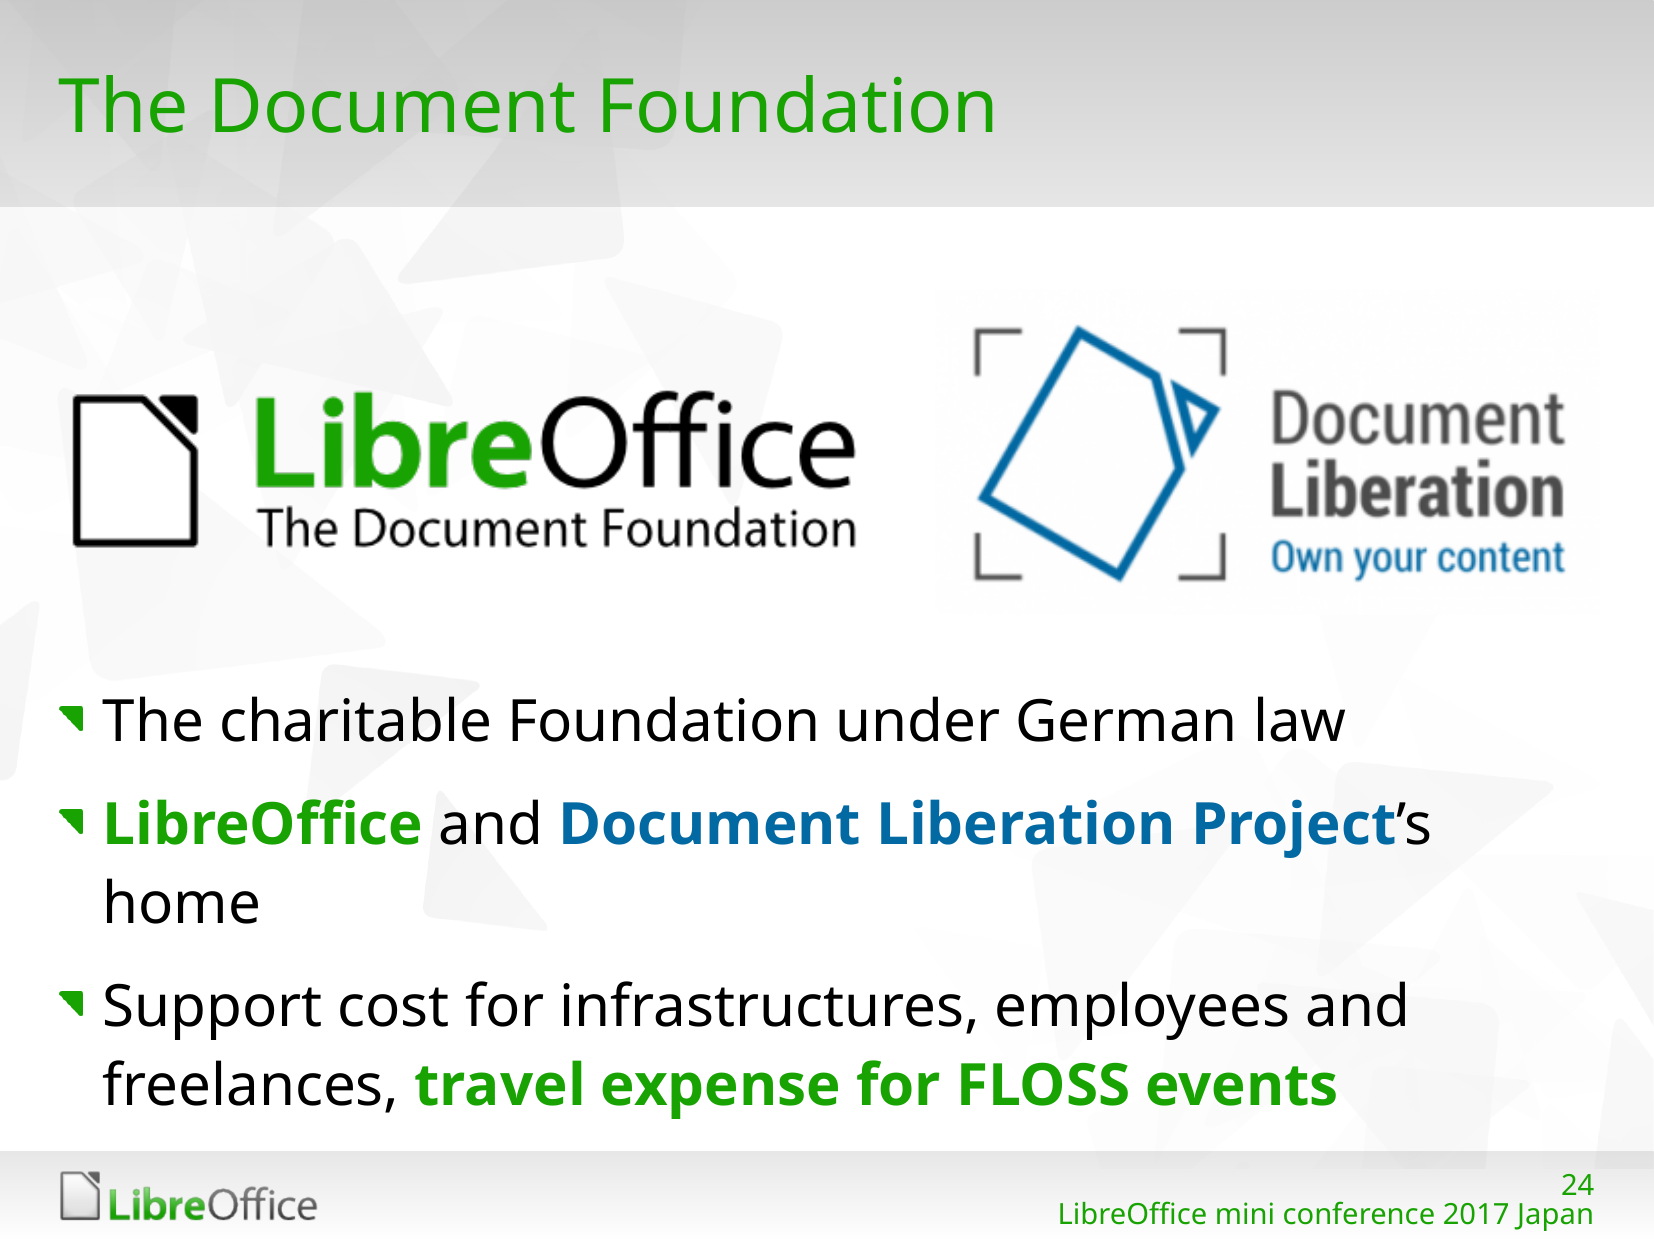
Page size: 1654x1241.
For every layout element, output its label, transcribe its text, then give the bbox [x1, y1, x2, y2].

title The Document Foundation [59, 29, 1595, 178]
picture [0, 0, 1654, 1169]
list The charitable Foundation under German law LibreOffice and Document Liberation Project’s home Support cost for infrastructures, employees and freelances, travel expense for FLOSS events [59, 679, 1595, 1150]
picture [41, 1152, 337, 1240]
